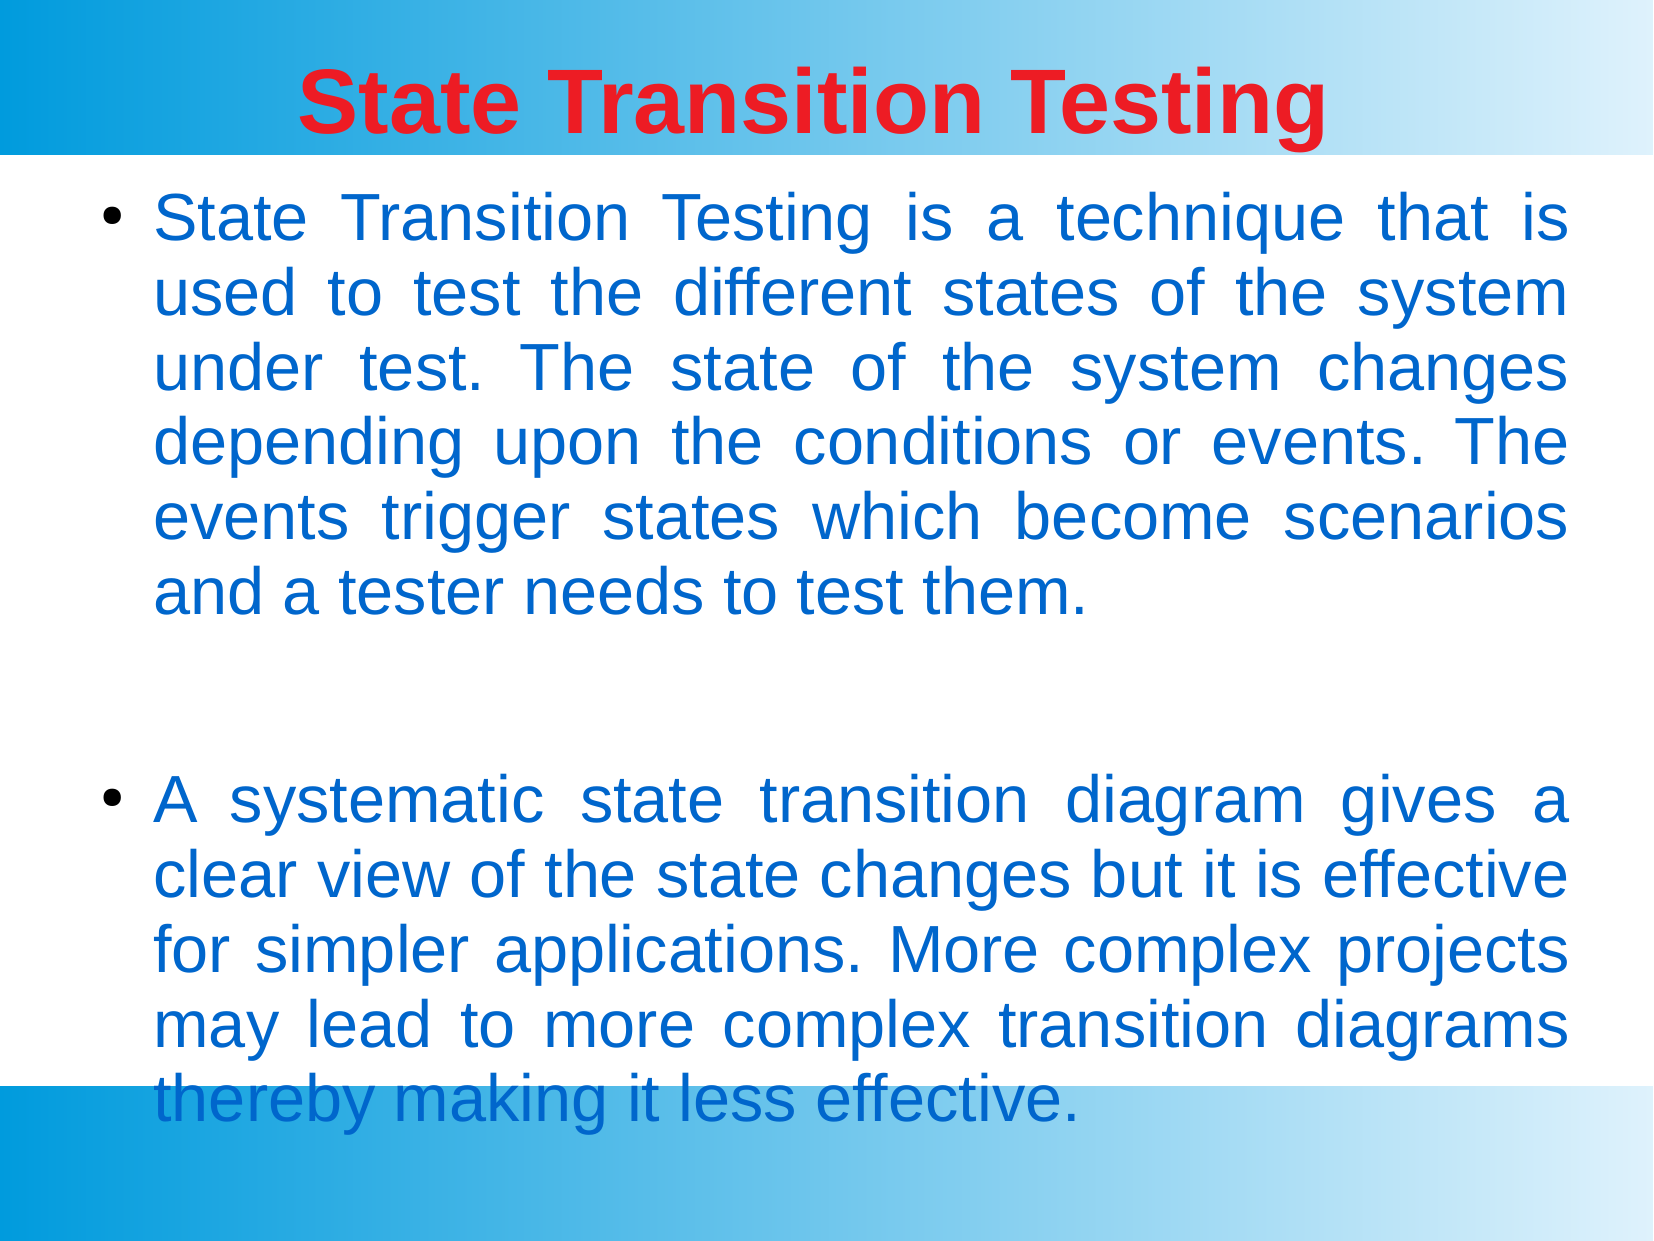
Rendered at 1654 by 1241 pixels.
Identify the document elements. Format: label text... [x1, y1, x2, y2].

title State Transition Testing [82, 49, 1571, 155]
list State Transition Testing is a technique that is used to test the different states of the system under test. The state of the system changes depending upon the conditions or events. The events trigger states which become scenarios and a tester needs to test them. A systematic state transition diagram gives a clear view of the state changes but it is effective for simpler applications. More complex projects may lead to more complex transition diagrams thereby making it less effective. [82, 180, 1571, 900]
